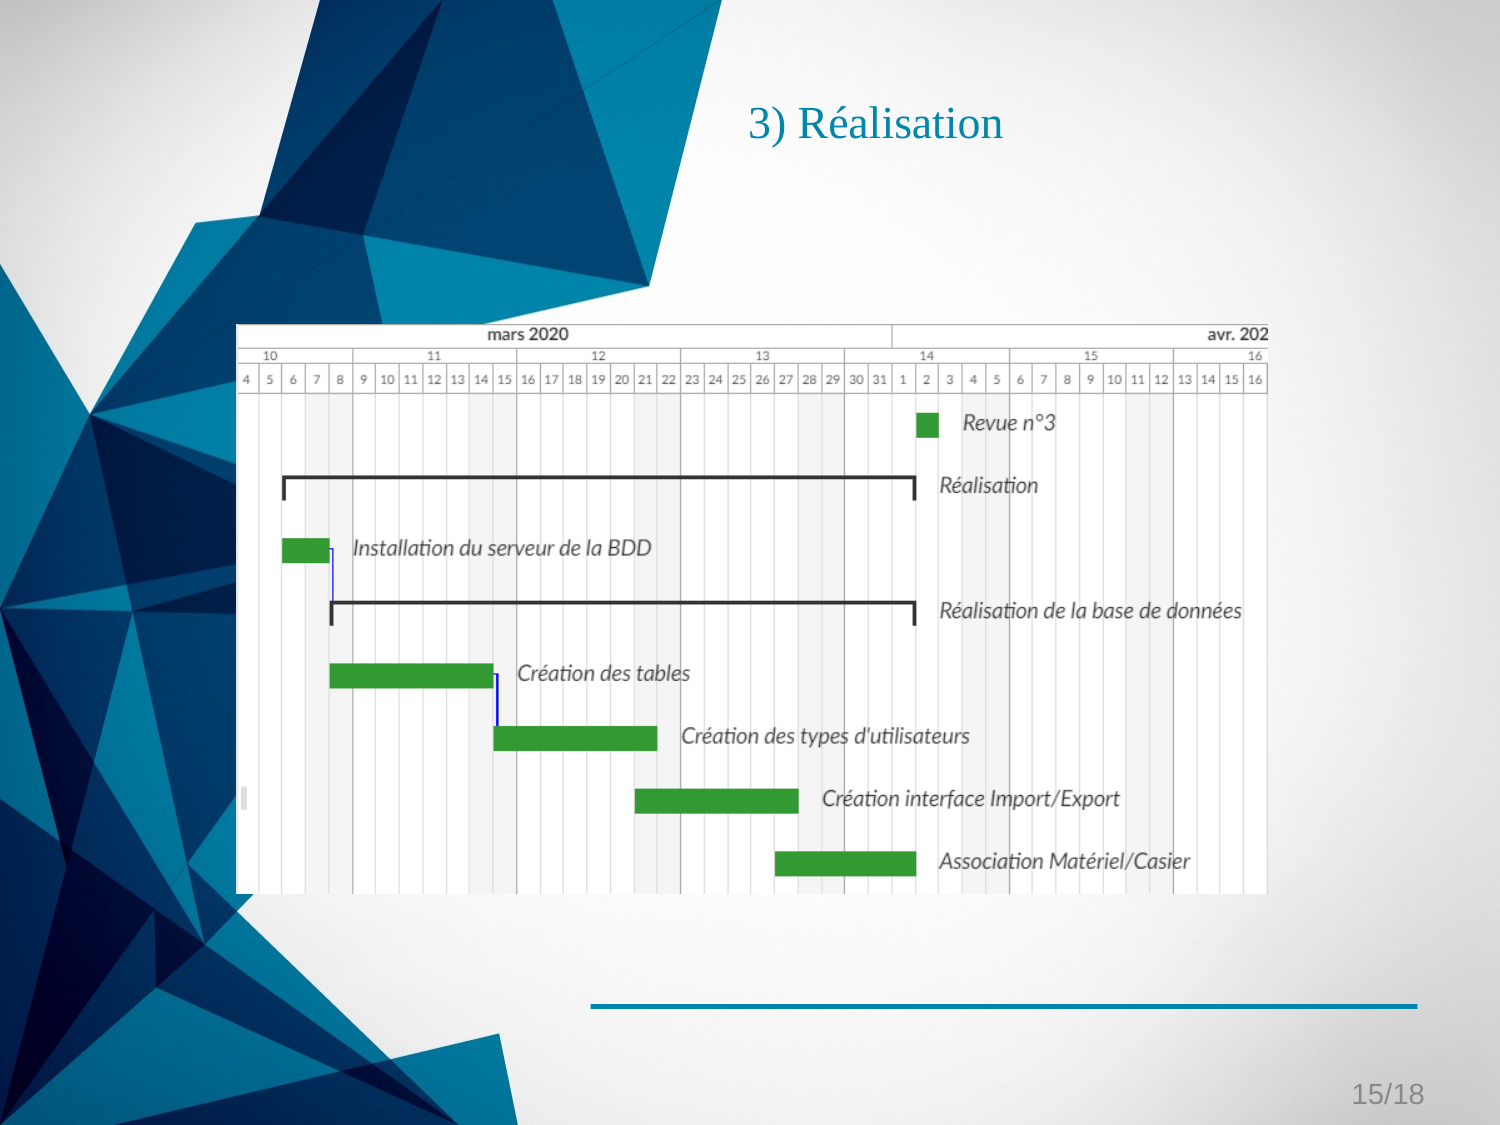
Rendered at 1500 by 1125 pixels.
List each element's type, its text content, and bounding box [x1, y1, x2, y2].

title 3) Réalisation [287, 29, 1004, 218]
picture [0, 0, 1500, 1125]
